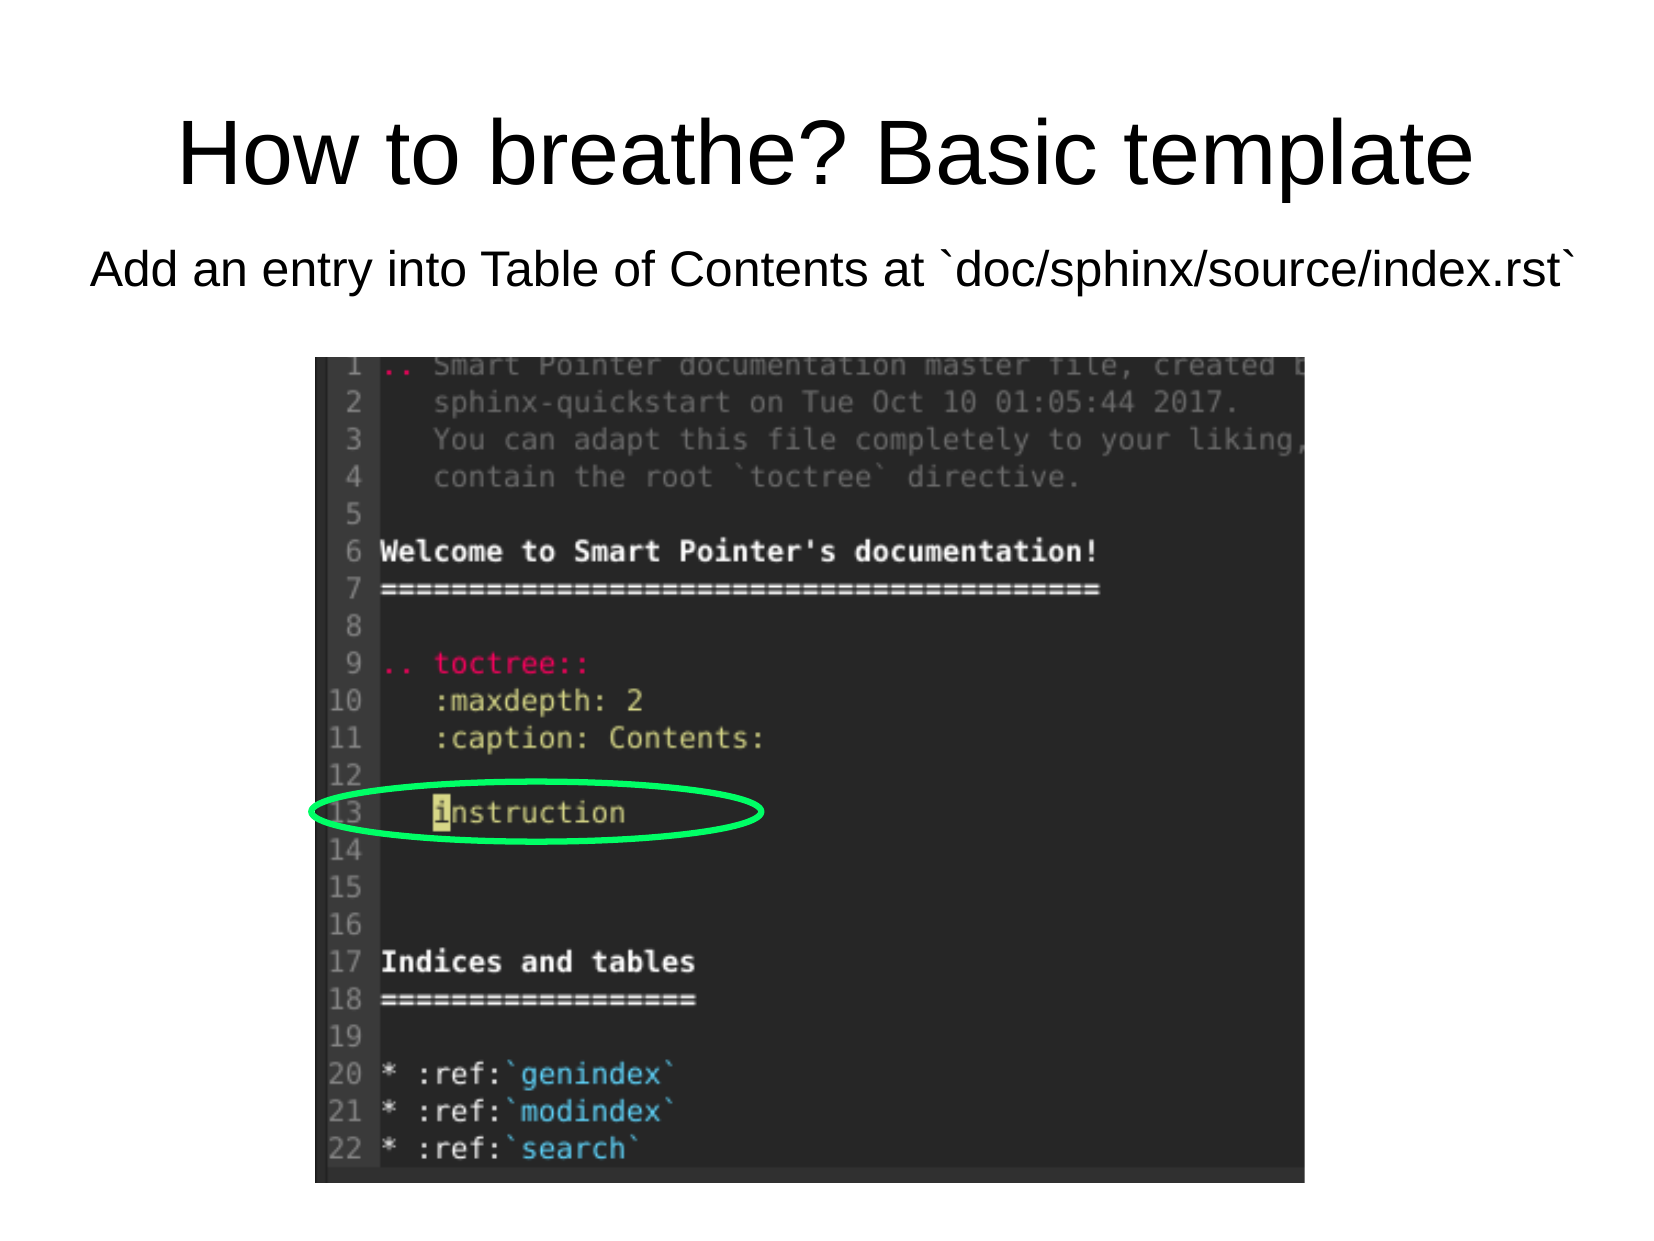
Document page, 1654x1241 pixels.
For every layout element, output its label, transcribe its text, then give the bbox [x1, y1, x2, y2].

picture [315, 785, 757, 838]
title How to breathe? Basic template [82, 49, 1571, 233]
picture [315, 357, 1305, 1183]
text_box Add an entry into Table of Contents at `doc/sphinx/source/index.rst` [75, 233, 1606, 361]
